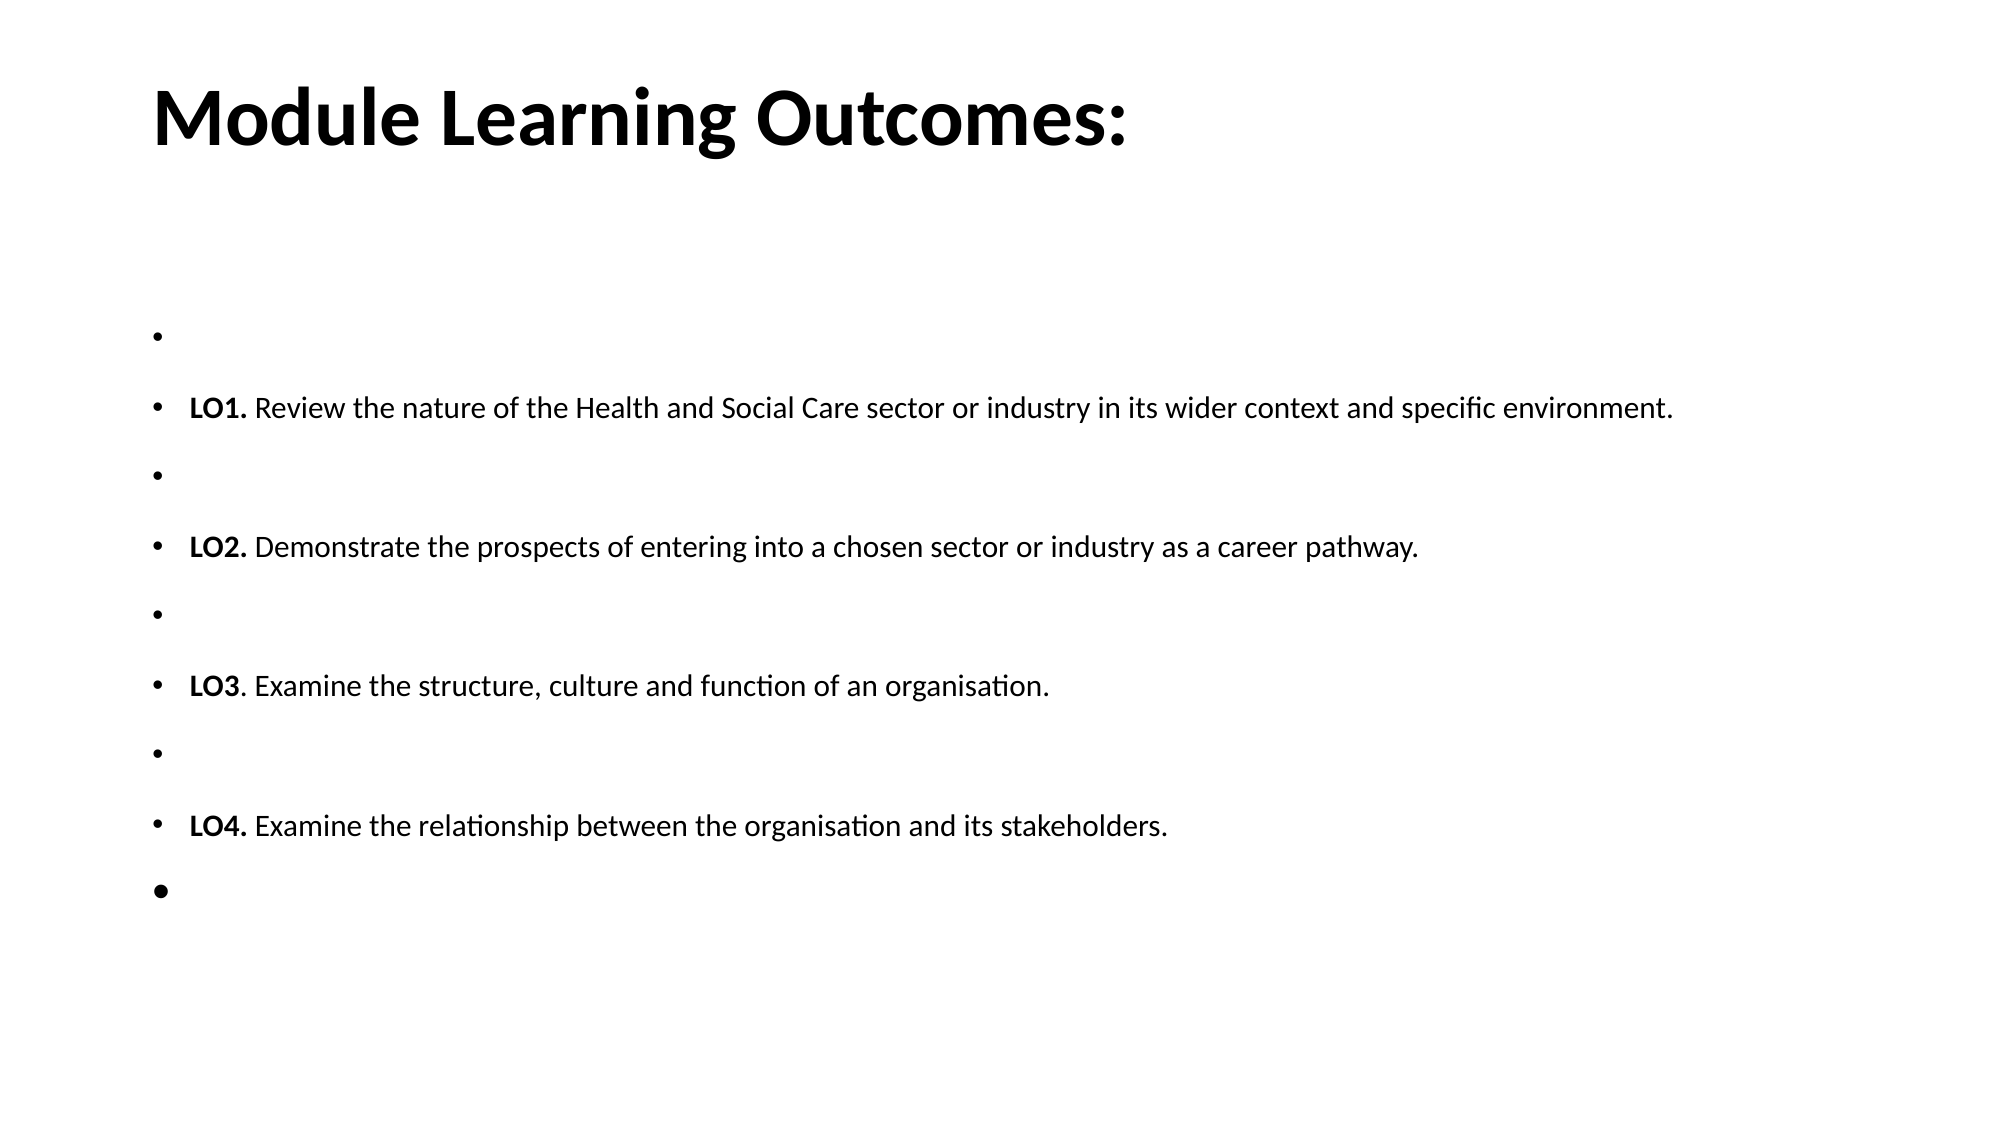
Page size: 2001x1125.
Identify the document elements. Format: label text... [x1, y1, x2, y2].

list LO1. Review the nature of the Health and Social Care sector or industry in its wider context and specific environment. LO2. Demonstrate the prospects of entering into a chosen sector or industry as a career pathway. LO3. Examine the structure, culture and function of an organisation. LO4. Examine the relationship between the organisation and its stakeholders. [137, 299, 1863, 1014]
title Module Learning Outcomes: [137, 59, 1863, 278]
